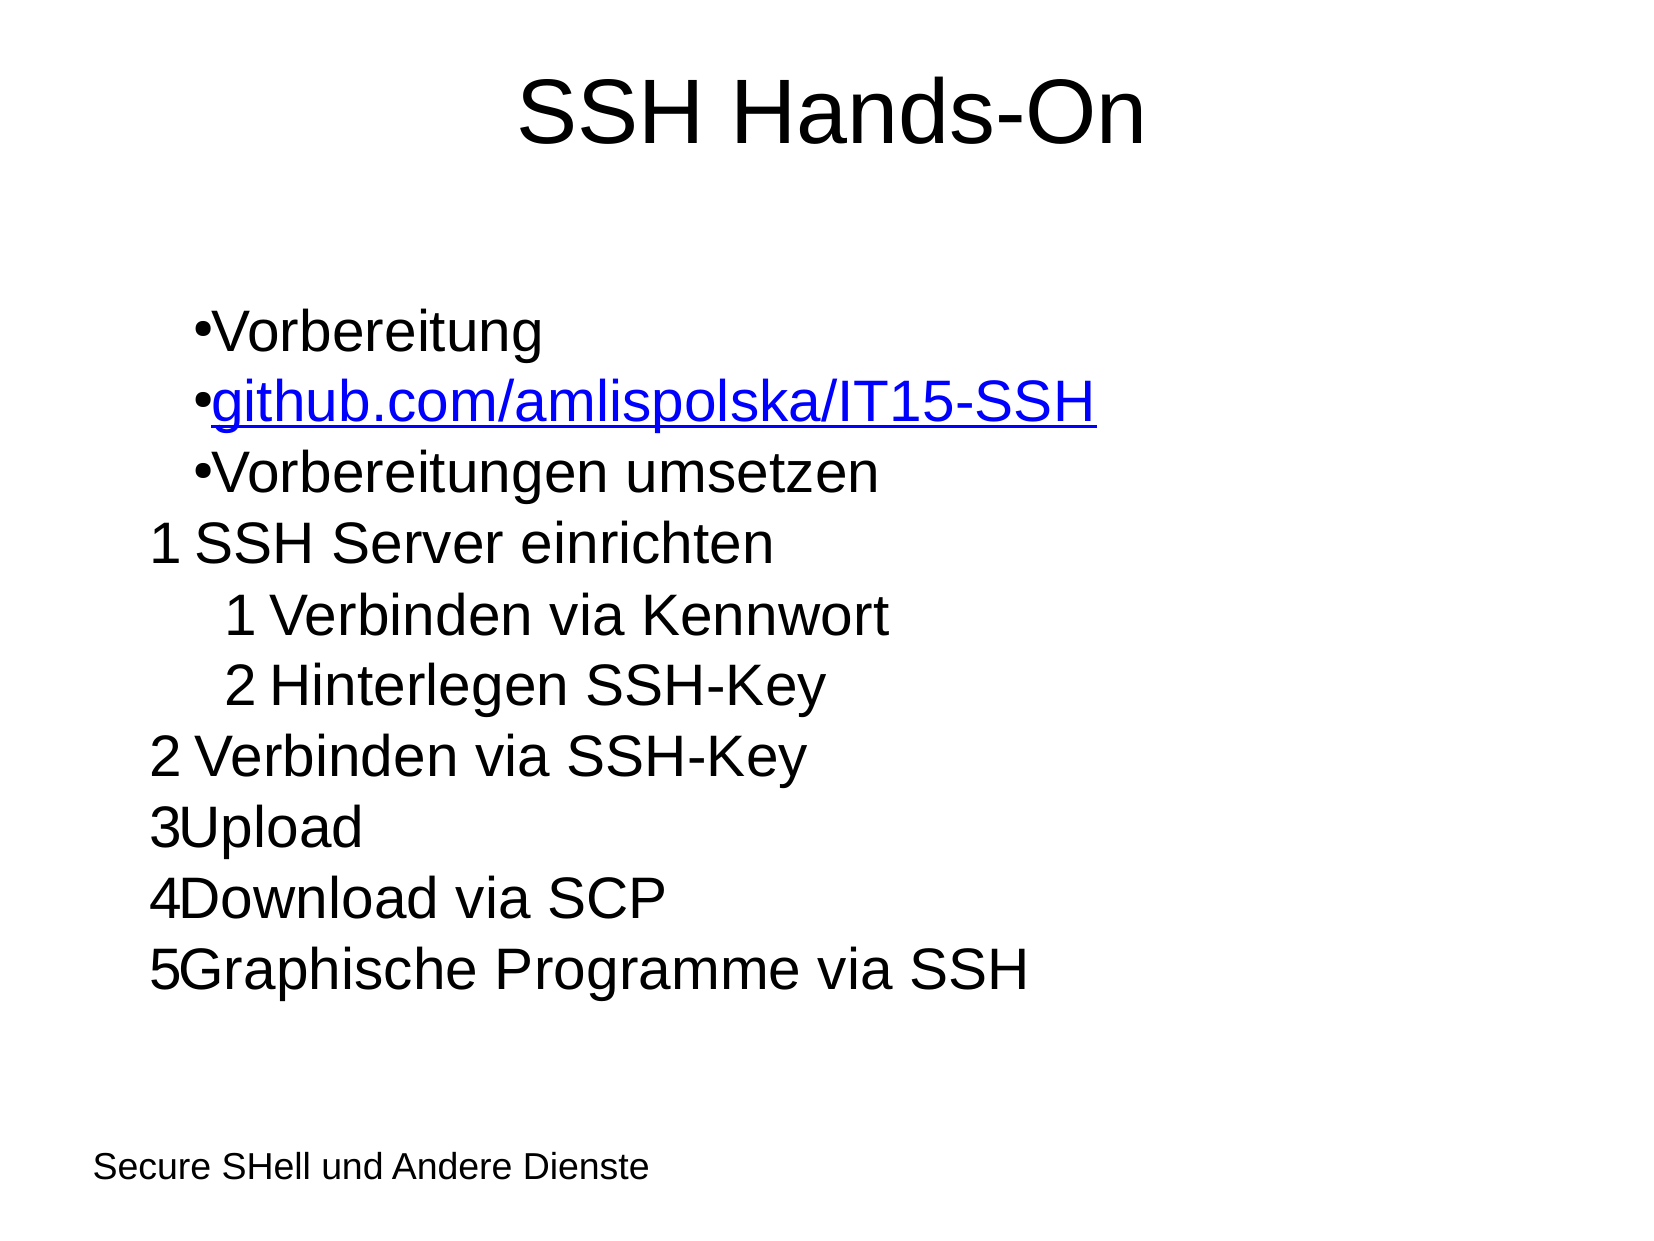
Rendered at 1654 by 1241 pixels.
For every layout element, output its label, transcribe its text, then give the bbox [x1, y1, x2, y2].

title SSH Hands-On [141, 35, 1524, 189]
list Vorbereitung github.com/amlispolska/IT15-SSH Vorbereitungen umsetzen SSH Server einrichten Verbinden via Kennwort Hinterlegen SSH-Key Verbinden via SSH-Key Upload Download via SCP Graphische Programme via SSH [82, 290, 1538, 1011]
text_box Secure SHell und Andere Dienste [77, 1137, 756, 1237]
